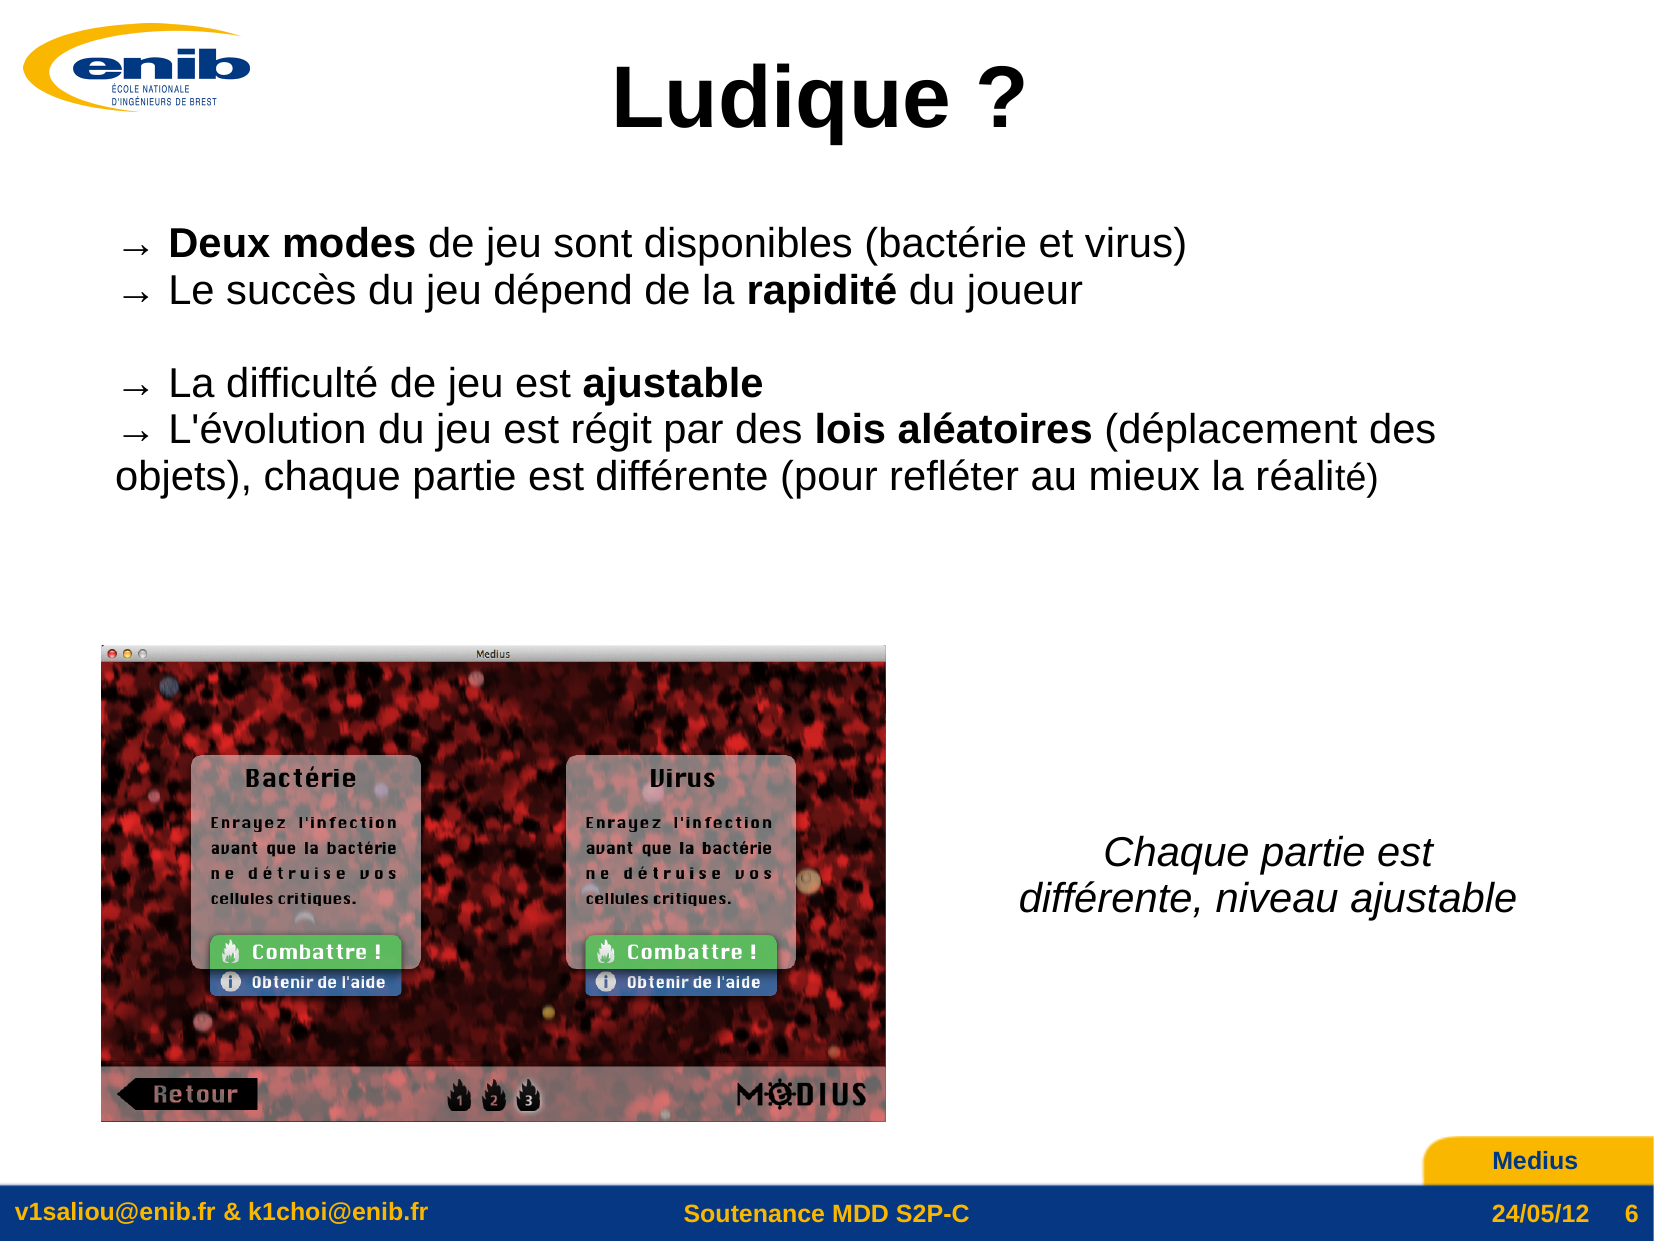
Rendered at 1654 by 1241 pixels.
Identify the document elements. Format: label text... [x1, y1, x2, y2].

text_box → Deux modes de jeu sont disponibles (bactérie et virus) → Le succès du jeu dépend de la rapidité du joueur → La difficulté de jeu est ajustable → L'évolution du jeu est régit par des lois aléatoires (déplacement des objets), chaque partie est différente (pour refléter au mieux la réalité) [100, 212, 1571, 507]
text_box Chaque partie est différente, niveau ajustable [1003, 820, 1536, 929]
text_box Ludique ? [596, 41, 1045, 154]
picture [0, 1136, 1654, 1241]
picture [101, 645, 886, 1123]
picture [23, 23, 250, 112]
